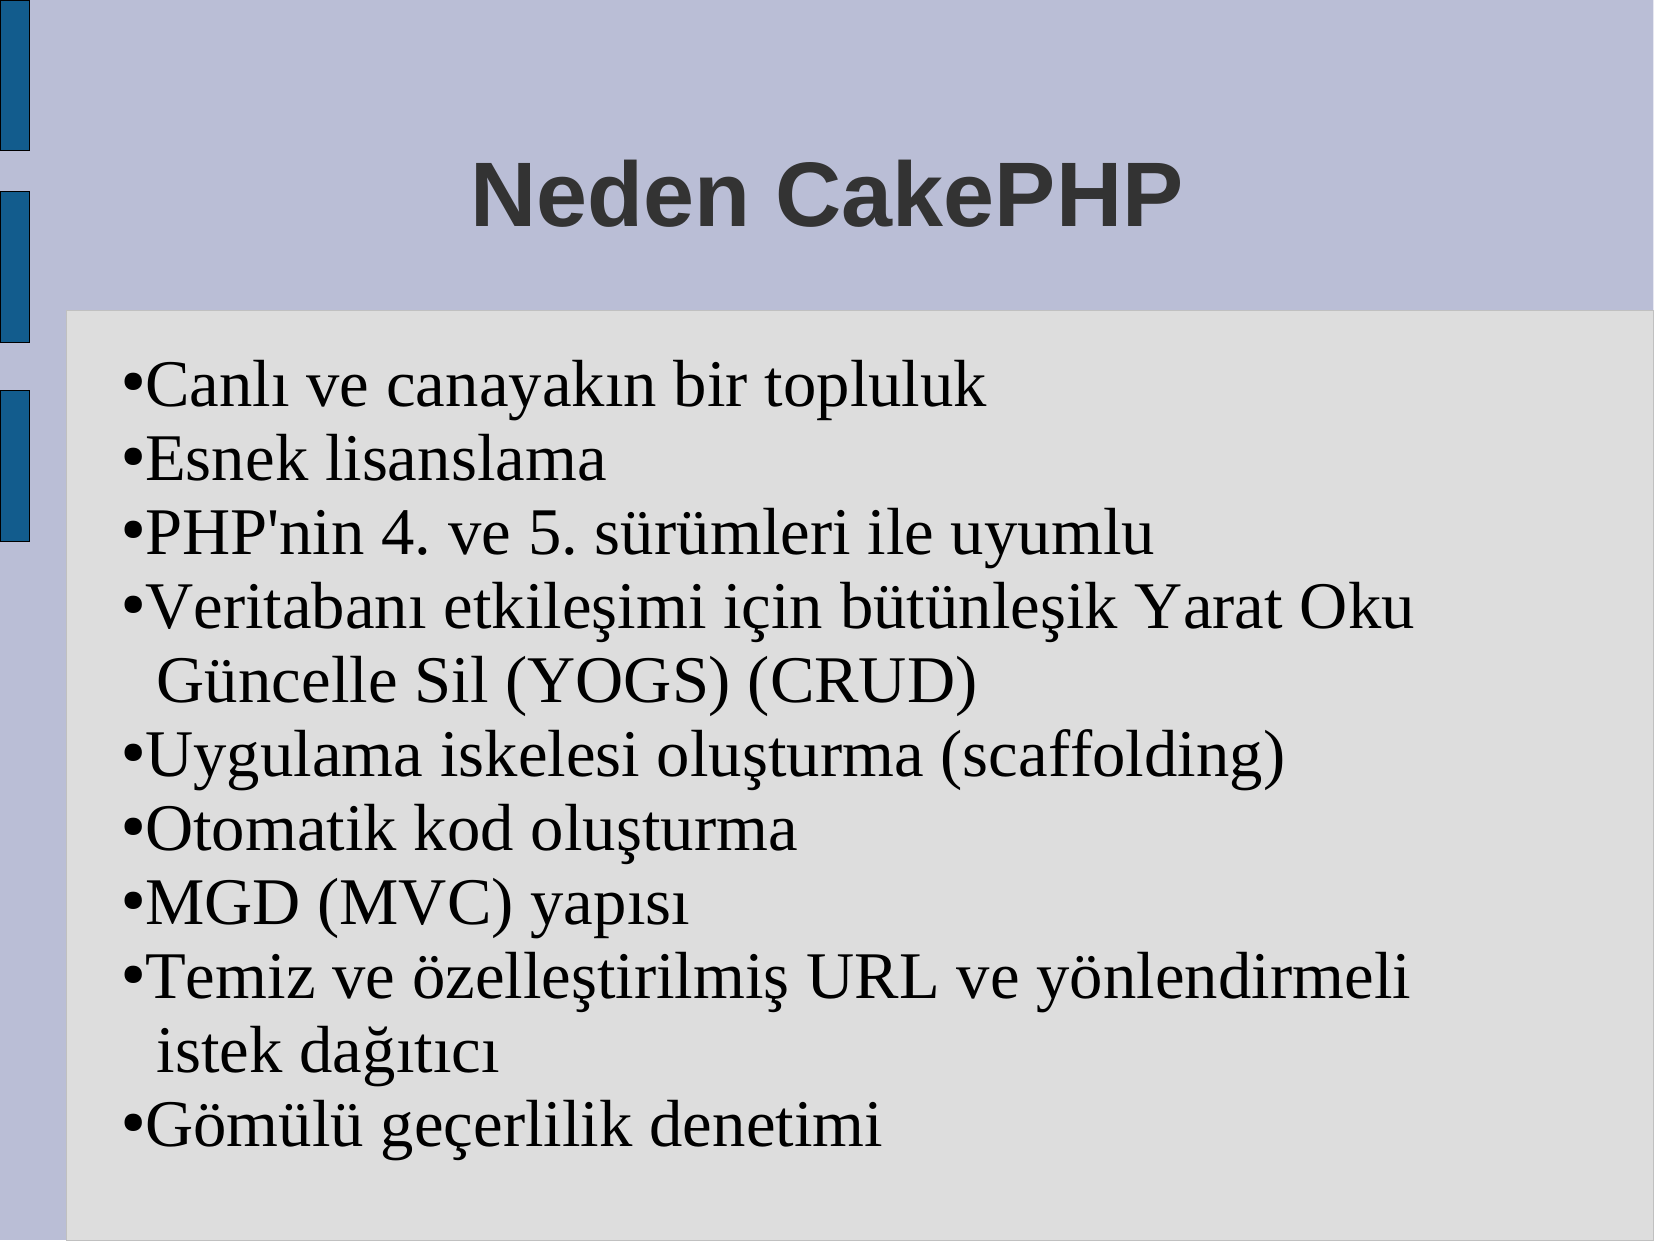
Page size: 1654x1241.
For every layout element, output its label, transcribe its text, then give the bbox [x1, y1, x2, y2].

subtitle Canlı ve canayakın bir topluluk Esnek lisanslama PHP'nin 4. ve 5. sürümleri ile uyumlu Veritabanı etkileşimi için bütünleşik Yarat Oku Güncelle Sil (YOGS) (CRUD) Uygulama iskelesi oluşturma (scaffolding) Otomatik kod oluşturma MGD (MVC) yapısı Temiz ve özelleştirilmiş URL ve yönlendirmeli istek dağıtıcı Gömülü geçerlilik denetimi [121, 346, 1534, 1162]
title Neden CakePHP [121, 98, 1534, 291]
